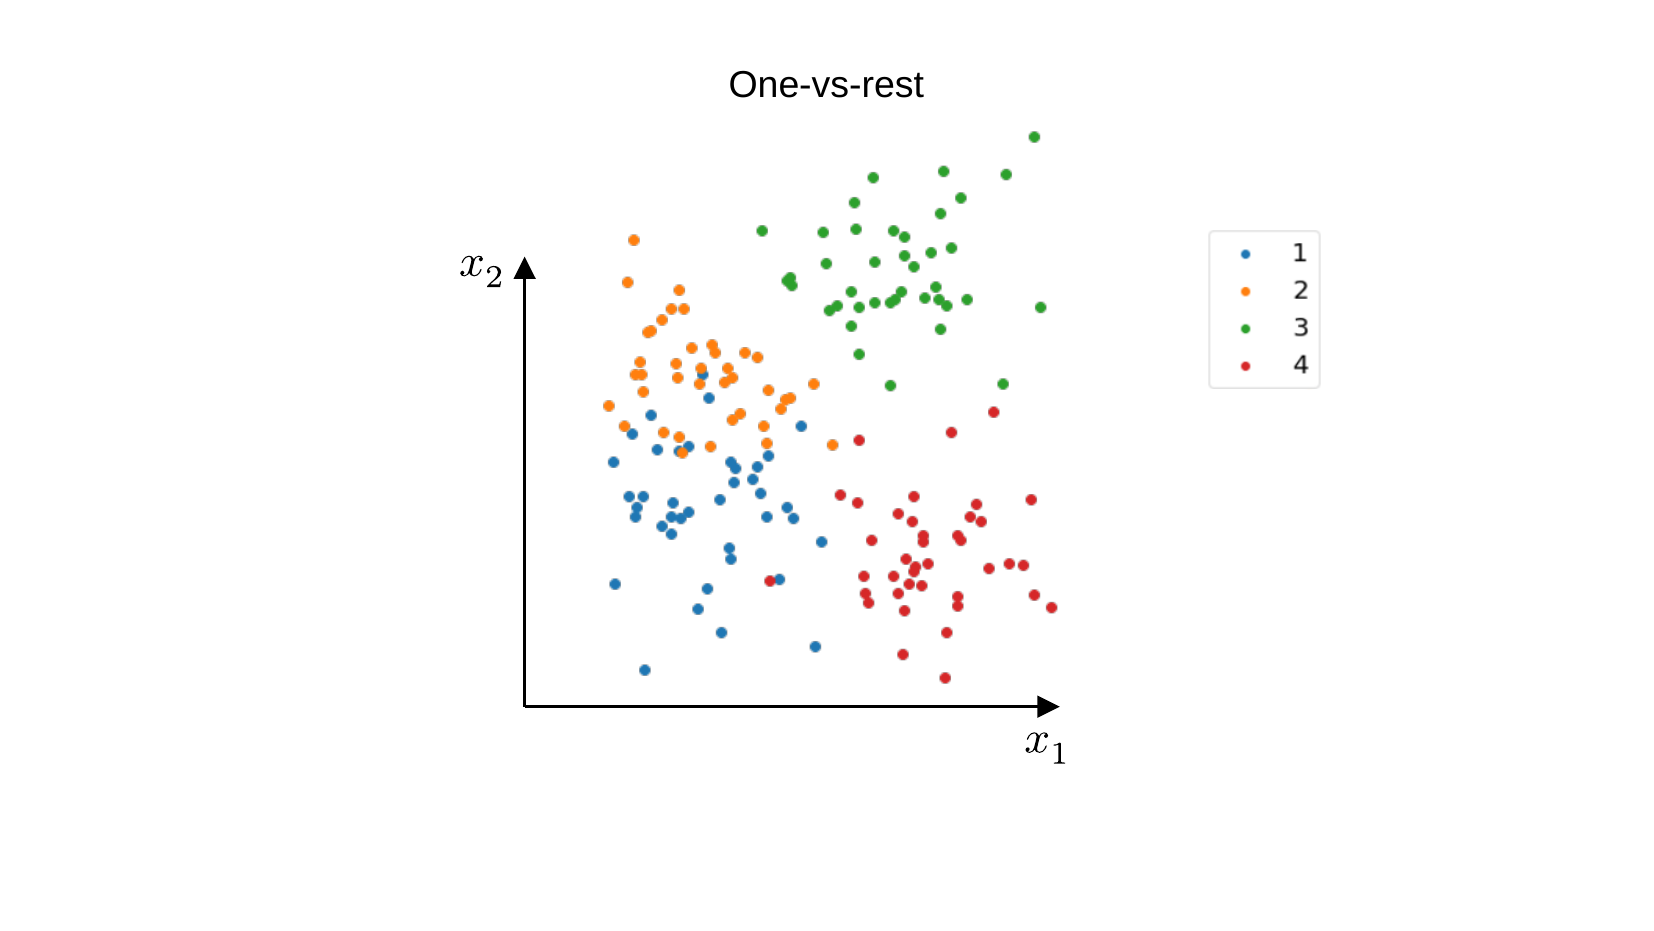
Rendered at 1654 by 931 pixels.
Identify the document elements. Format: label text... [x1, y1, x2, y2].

picture [513, 99, 1145, 715]
picture [1024, 732, 1066, 764]
text_box One-vs-rest [713, 55, 1051, 99]
picture [457, 253, 503, 289]
picture [513, 279, 1037, 715]
picture [1205, 227, 1324, 390]
